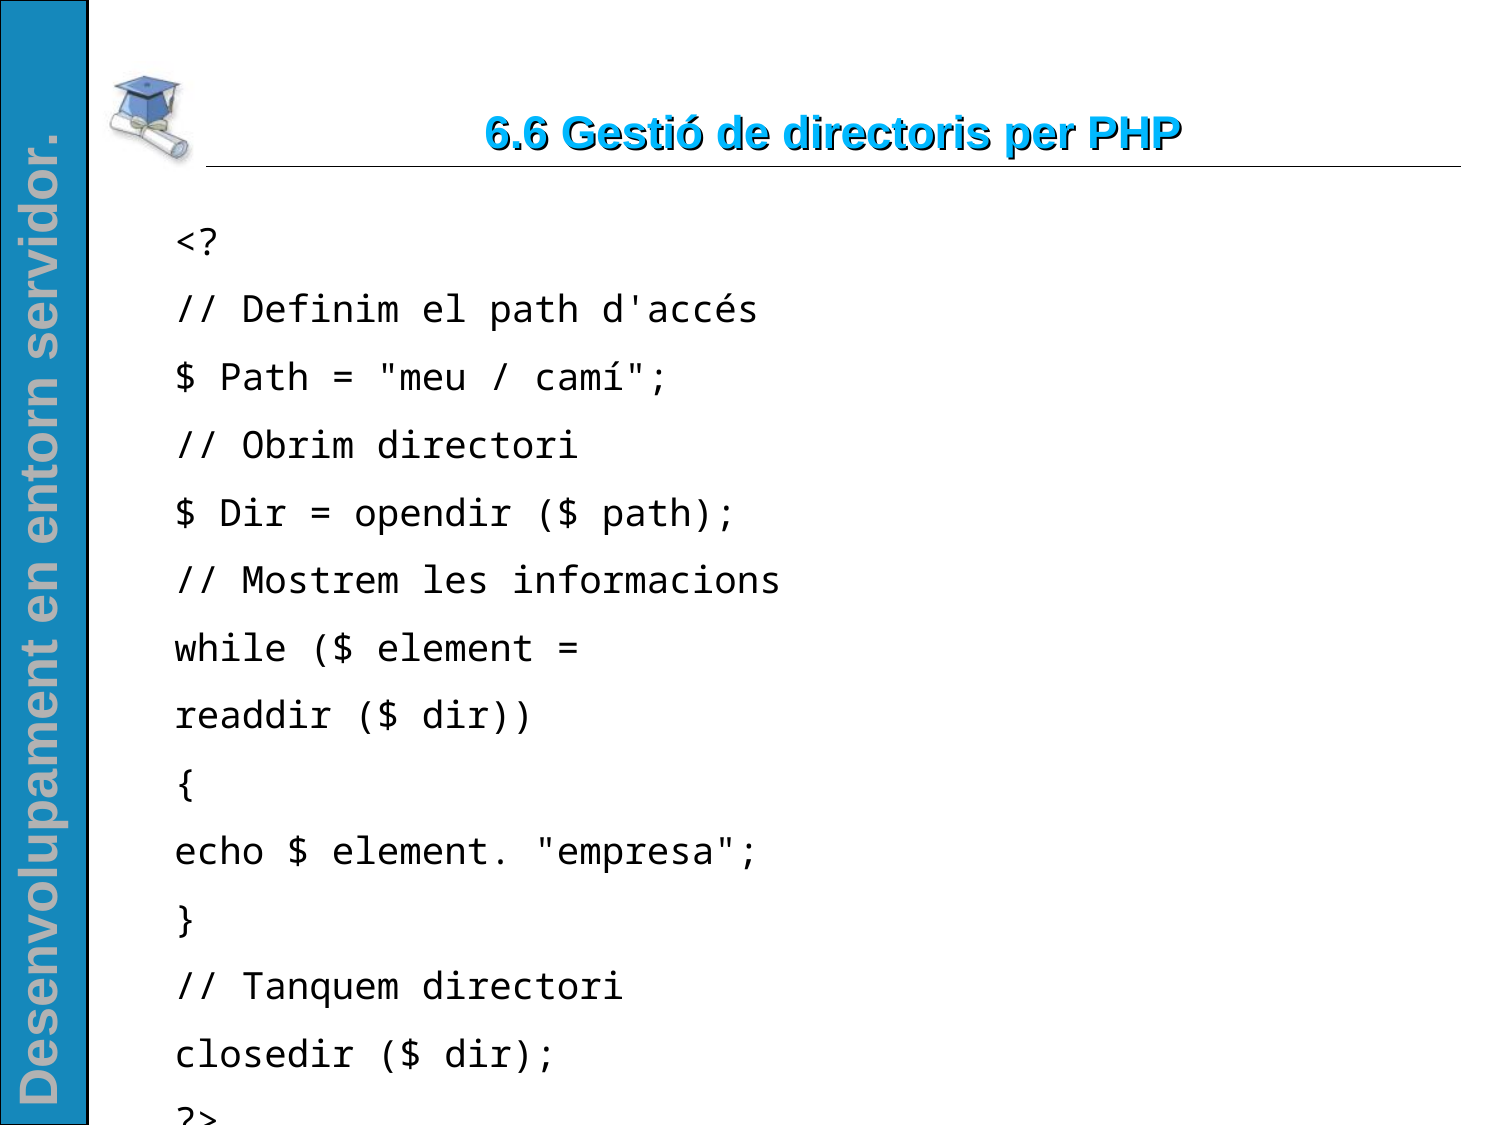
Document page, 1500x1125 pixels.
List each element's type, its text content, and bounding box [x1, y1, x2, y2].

title 6.6 Gestió de directoris per PHP [206, 95, 1447, 170]
list <? // Definim el path d'accés $ Path = "meu / camí"; // Obrim directori $ Dir = opendir ($ path); // Mostrem les informacions while ($ element = readdir ($ dir)) { echo $ element. "empresa"; } // Tanquem directori closedir ($ dir); ?> [118, 215, 1477, 1042]
picture [93, 61, 206, 174]
